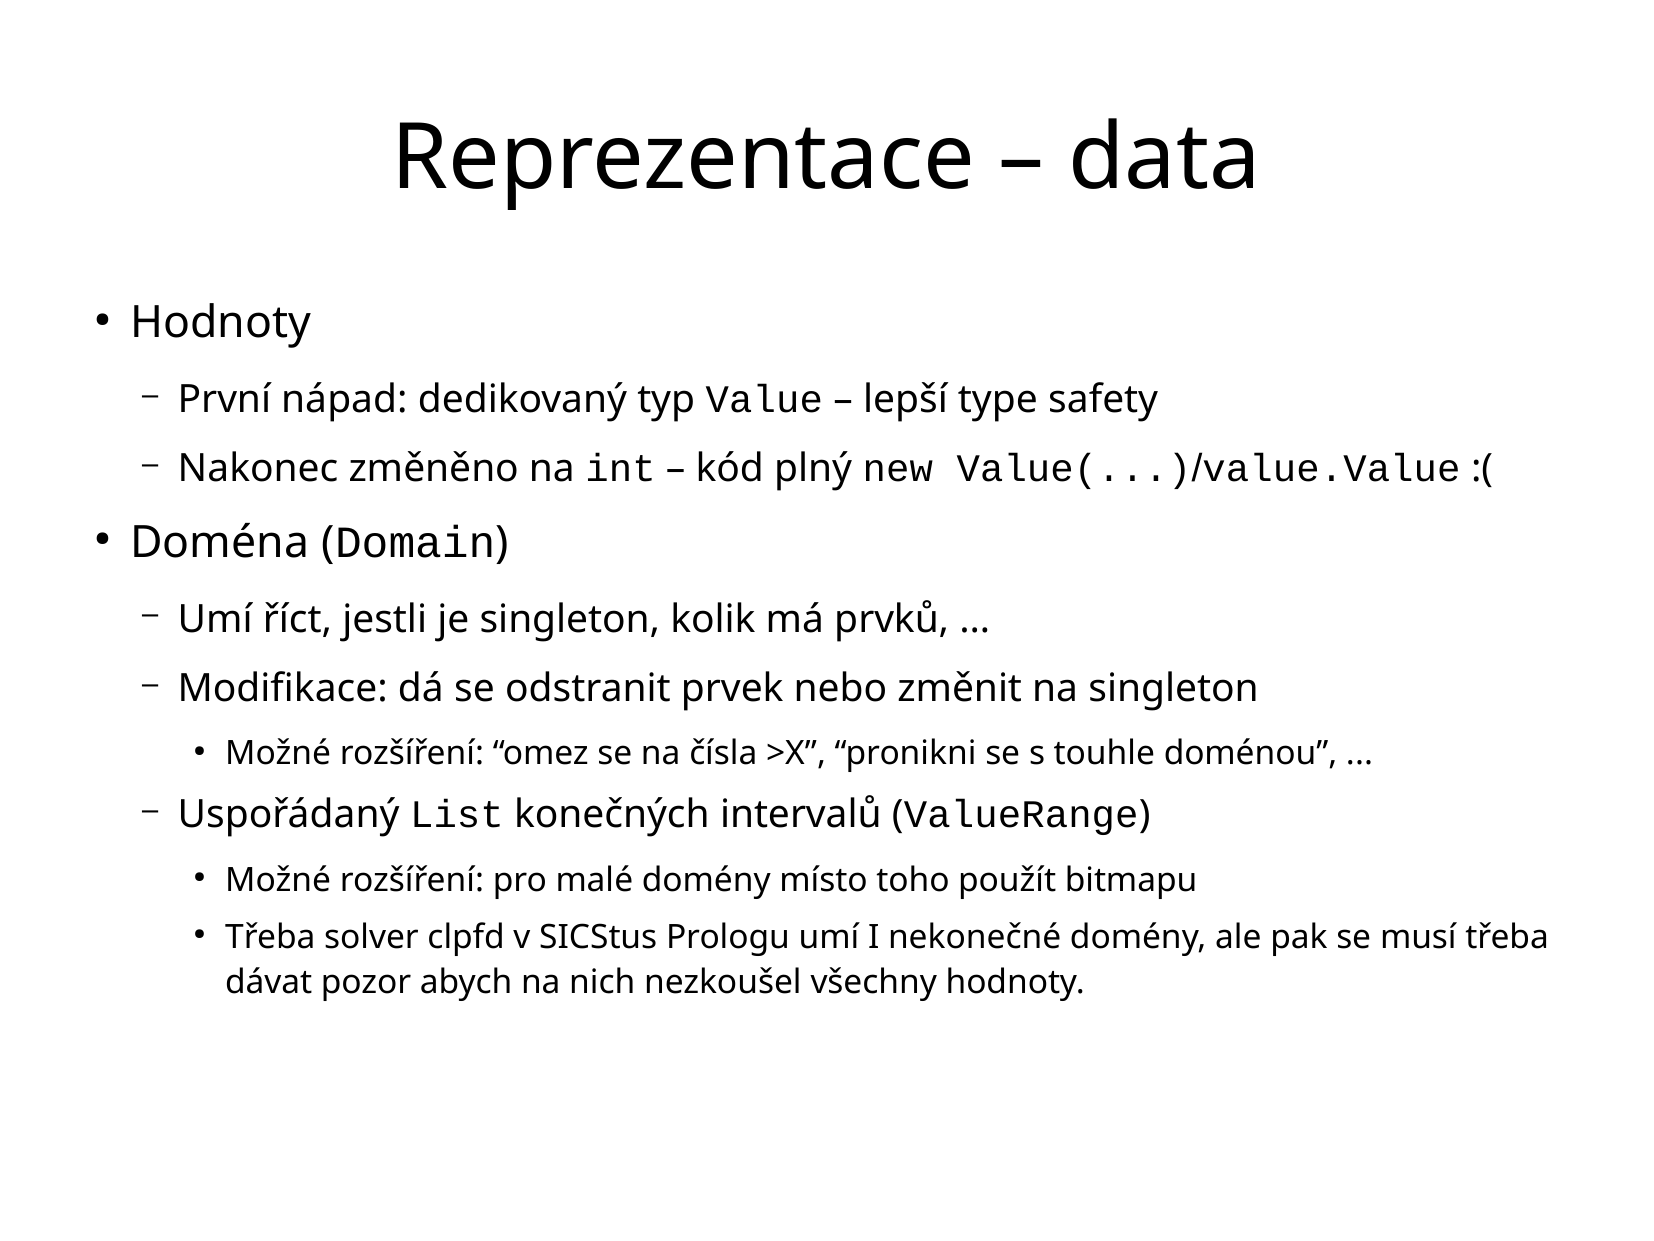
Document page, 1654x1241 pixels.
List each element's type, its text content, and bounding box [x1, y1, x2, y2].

list Hodnoty První nápad: dedikovaný typ Value – lepší type safety Nakonec změněno na int – kód plný new Value(...)/value.Value :( Doména (Domain) Umí říct, jestli je singleton, kolik má prvků, … Modifikace: dá se odstranit prvek nebo změnit na singleton Možné rozšíření: “omez se na čísla >X”, “pronikni se s touhle doménou”, ... Uspořádaný List konečných intervalů (ValueRange) Možné rozšíření: pro malé domény místo toho použít bitmapu Třeba solver clpfd v SICStus Prologu umí I nekonečné domény, ale pak se musí třeba dávat pozor abych na nich nezkoušel všechny hodnoty. [82, 290, 1571, 1010]
title Reprezentace – data [82, 49, 1571, 257]
